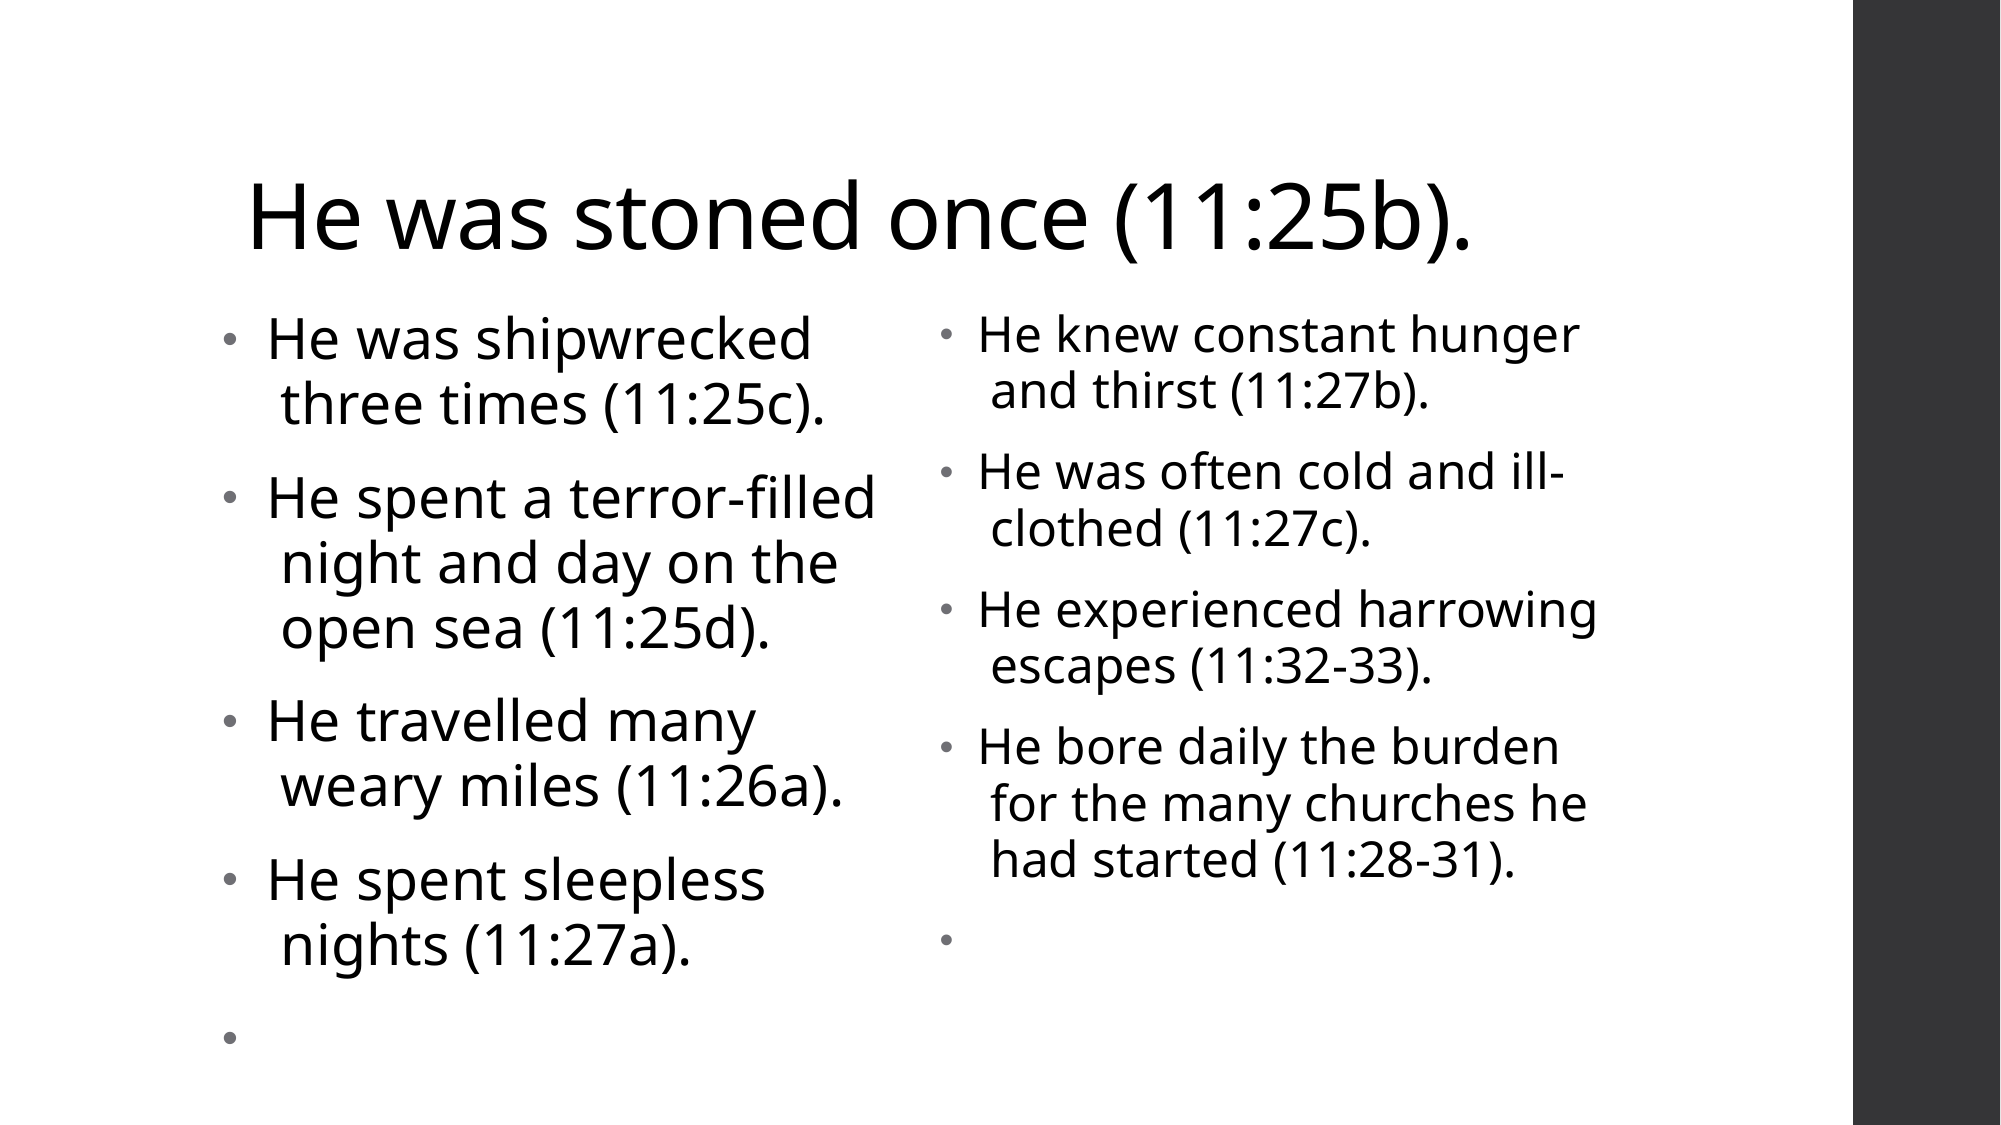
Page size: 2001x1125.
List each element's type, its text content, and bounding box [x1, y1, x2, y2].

list He knew constant hunger and thirst (11:27b). He was often cold and ill-clothed (11:27c). He experienced harrowing escapes (11:32-33). He bore daily the burden for the many churches he had started (11:28-31). [924, 299, 1617, 1014]
list He was shipwrecked three times (11:25c). He spent a terror-filled night and day on the open sea (11:25d). He travelled many weary miles (11:26a). He spent sleepless nights (11:27a). [207, 299, 900, 1014]
title He was stoned once (11:25b). [206, 60, 1797, 278]
